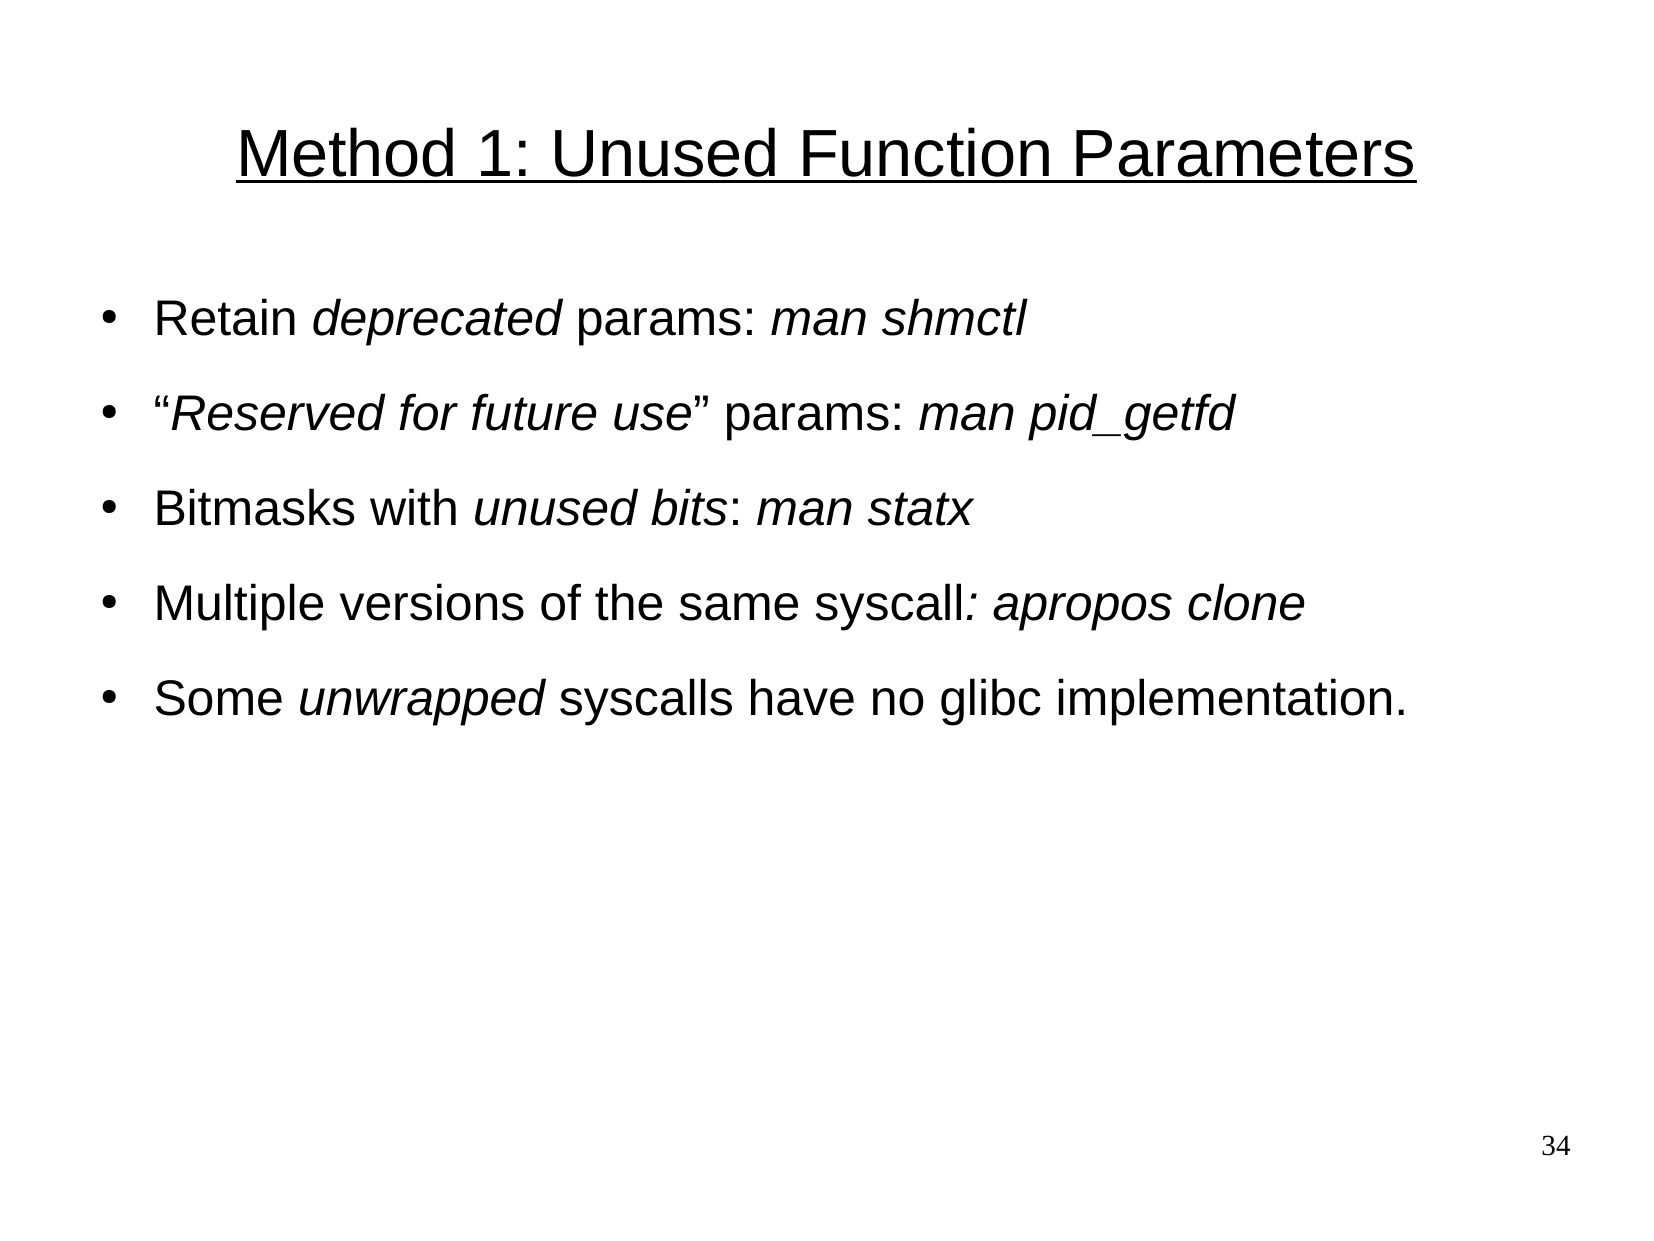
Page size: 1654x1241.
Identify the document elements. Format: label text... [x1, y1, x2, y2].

title Method 1: Unused Function Parameters [82, 49, 1571, 257]
list Retain deprecated params: man shmctl “Reserved for future use” params: man pid_getfd Bitmasks with unused bits: man statx Multiple versions of the same syscall: apropos clone Some unwrapped syscalls have no glibc implementation. [82, 290, 1571, 1010]
